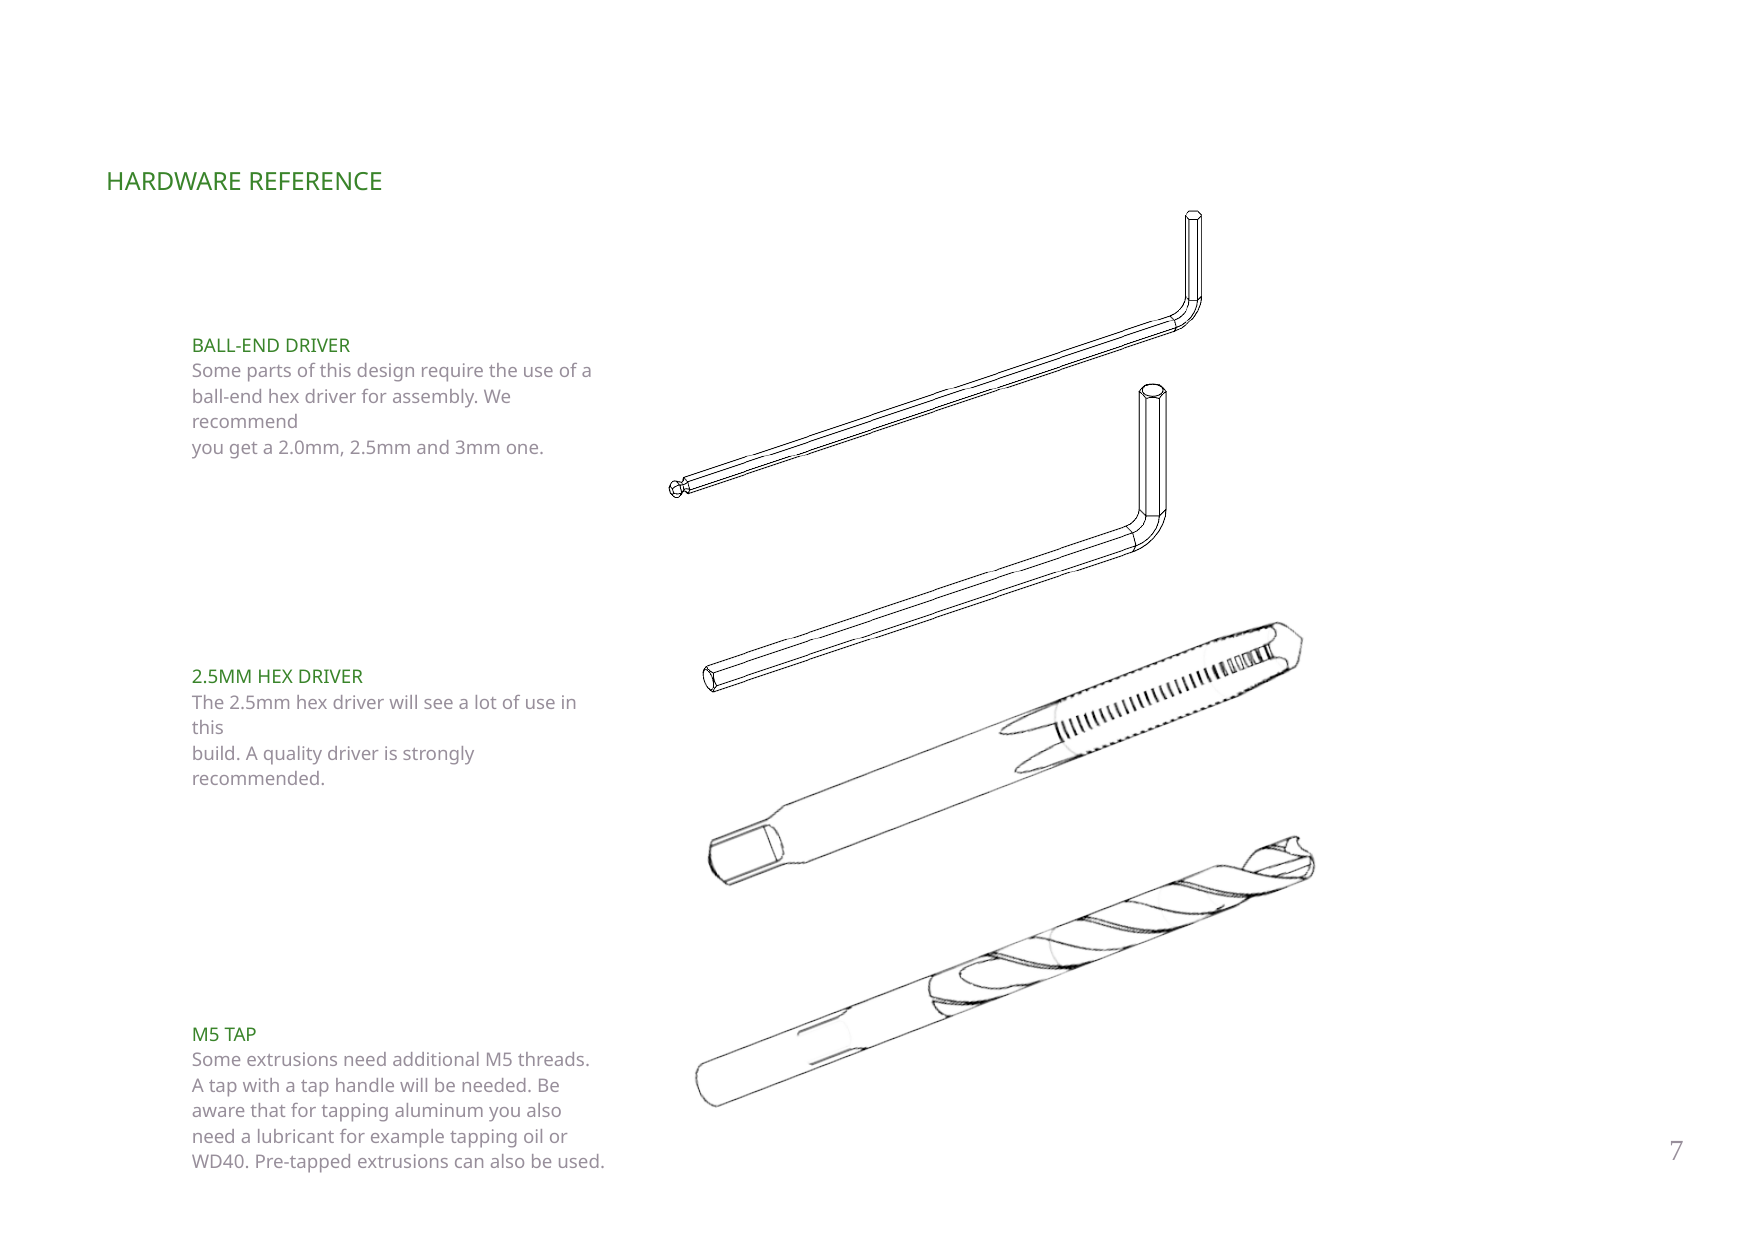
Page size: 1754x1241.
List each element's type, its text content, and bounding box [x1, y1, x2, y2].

text_box BALL-END DRIVER Some parts of this design require the use of a ball-end hex driver for assembly. We recommend you get a 2.0mm, 2.5mm and 3mm one. 2.5MM HEX DRIVER The 2.5mm hex driver will see a lot of use in this build. A quality driver is strongly recommended. M5 TAP Some extrusions need additional M5 threads. A tap with a tap handle will be needed. Be aware that for tapping aluminum you also need a lubricant for example tapping oil or WD40. Pre-tapped extrusions can also be used. METAL DRILL BIT Some extrusions also need access holes for the blind joints. A metal drill bit between 2-6 mm will work. Even not strictly necessary getting also a center punch can increase accuracy. [177, 324, 621, 1152]
picture [620, 118, 1388, 958]
picture [634, 767, 1388, 1176]
text_box HARDWARE REFERENCE [91, 156, 620, 206]
